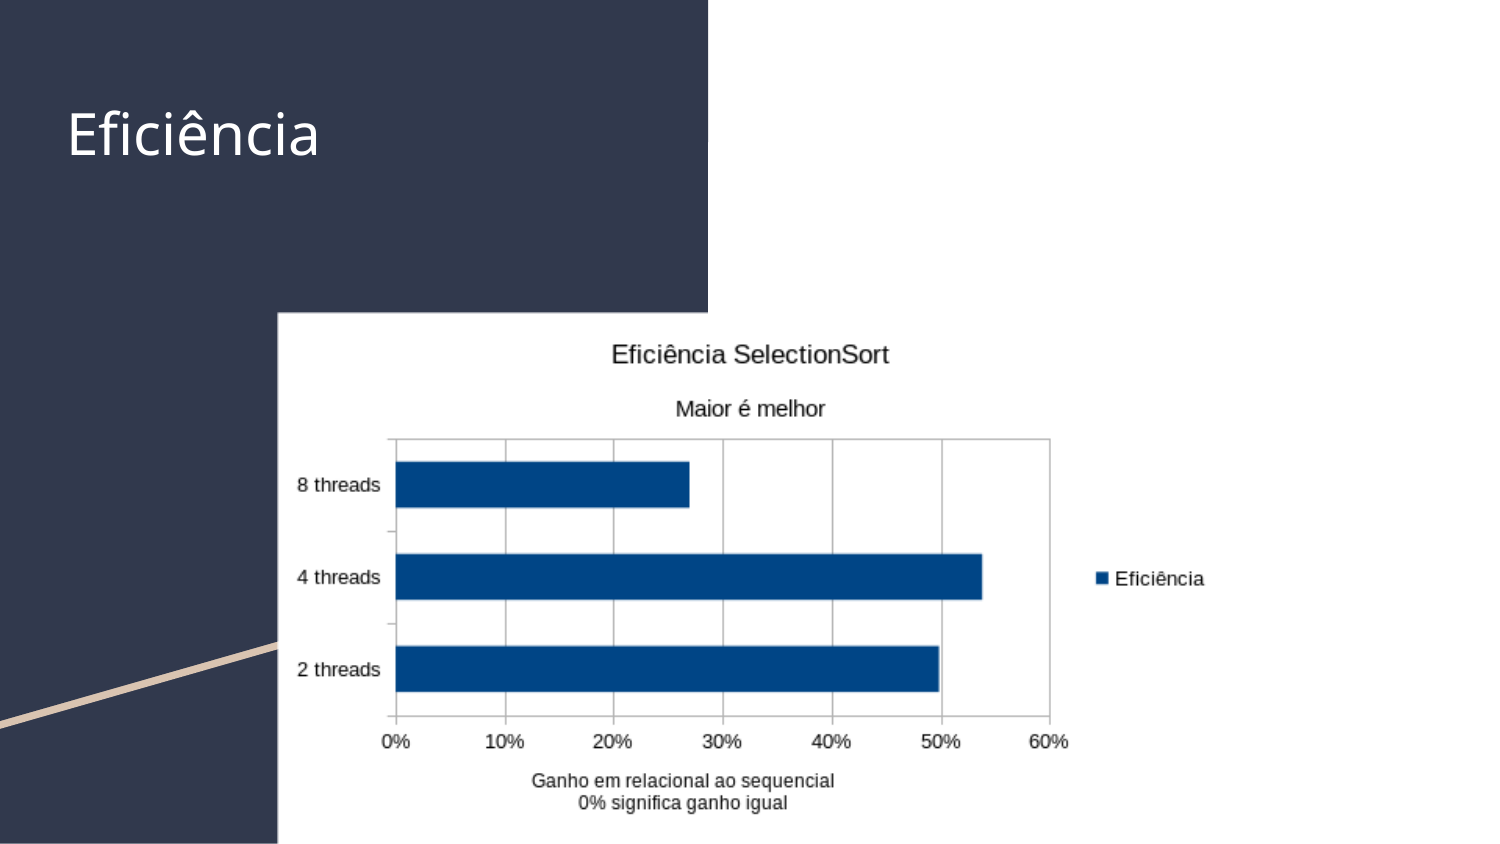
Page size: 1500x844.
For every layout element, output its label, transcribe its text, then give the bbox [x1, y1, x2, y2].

title Eficiência [51, 82, 660, 494]
picture [277, 312, 1223, 844]
